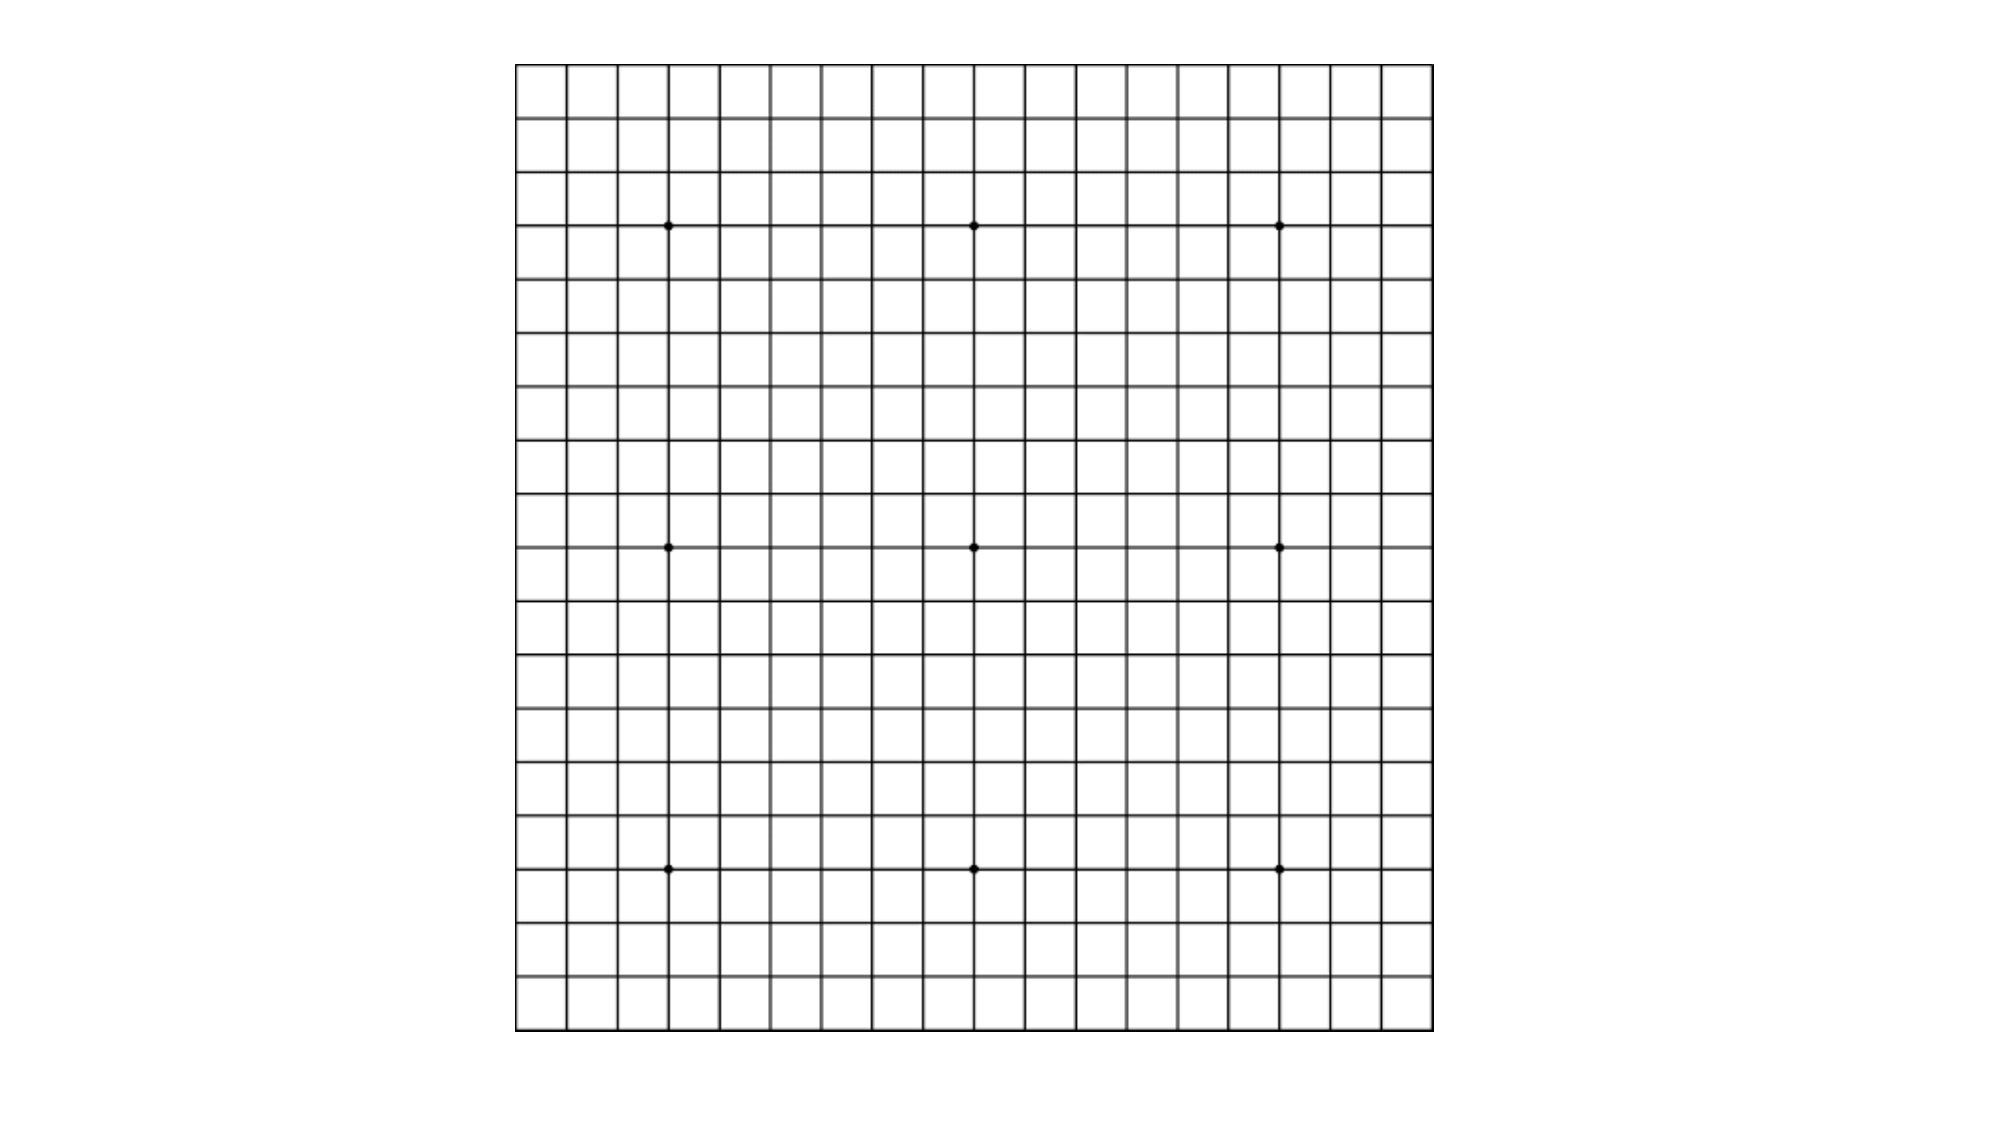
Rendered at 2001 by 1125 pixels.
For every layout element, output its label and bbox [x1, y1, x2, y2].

picture [515, 64, 1434, 1032]
